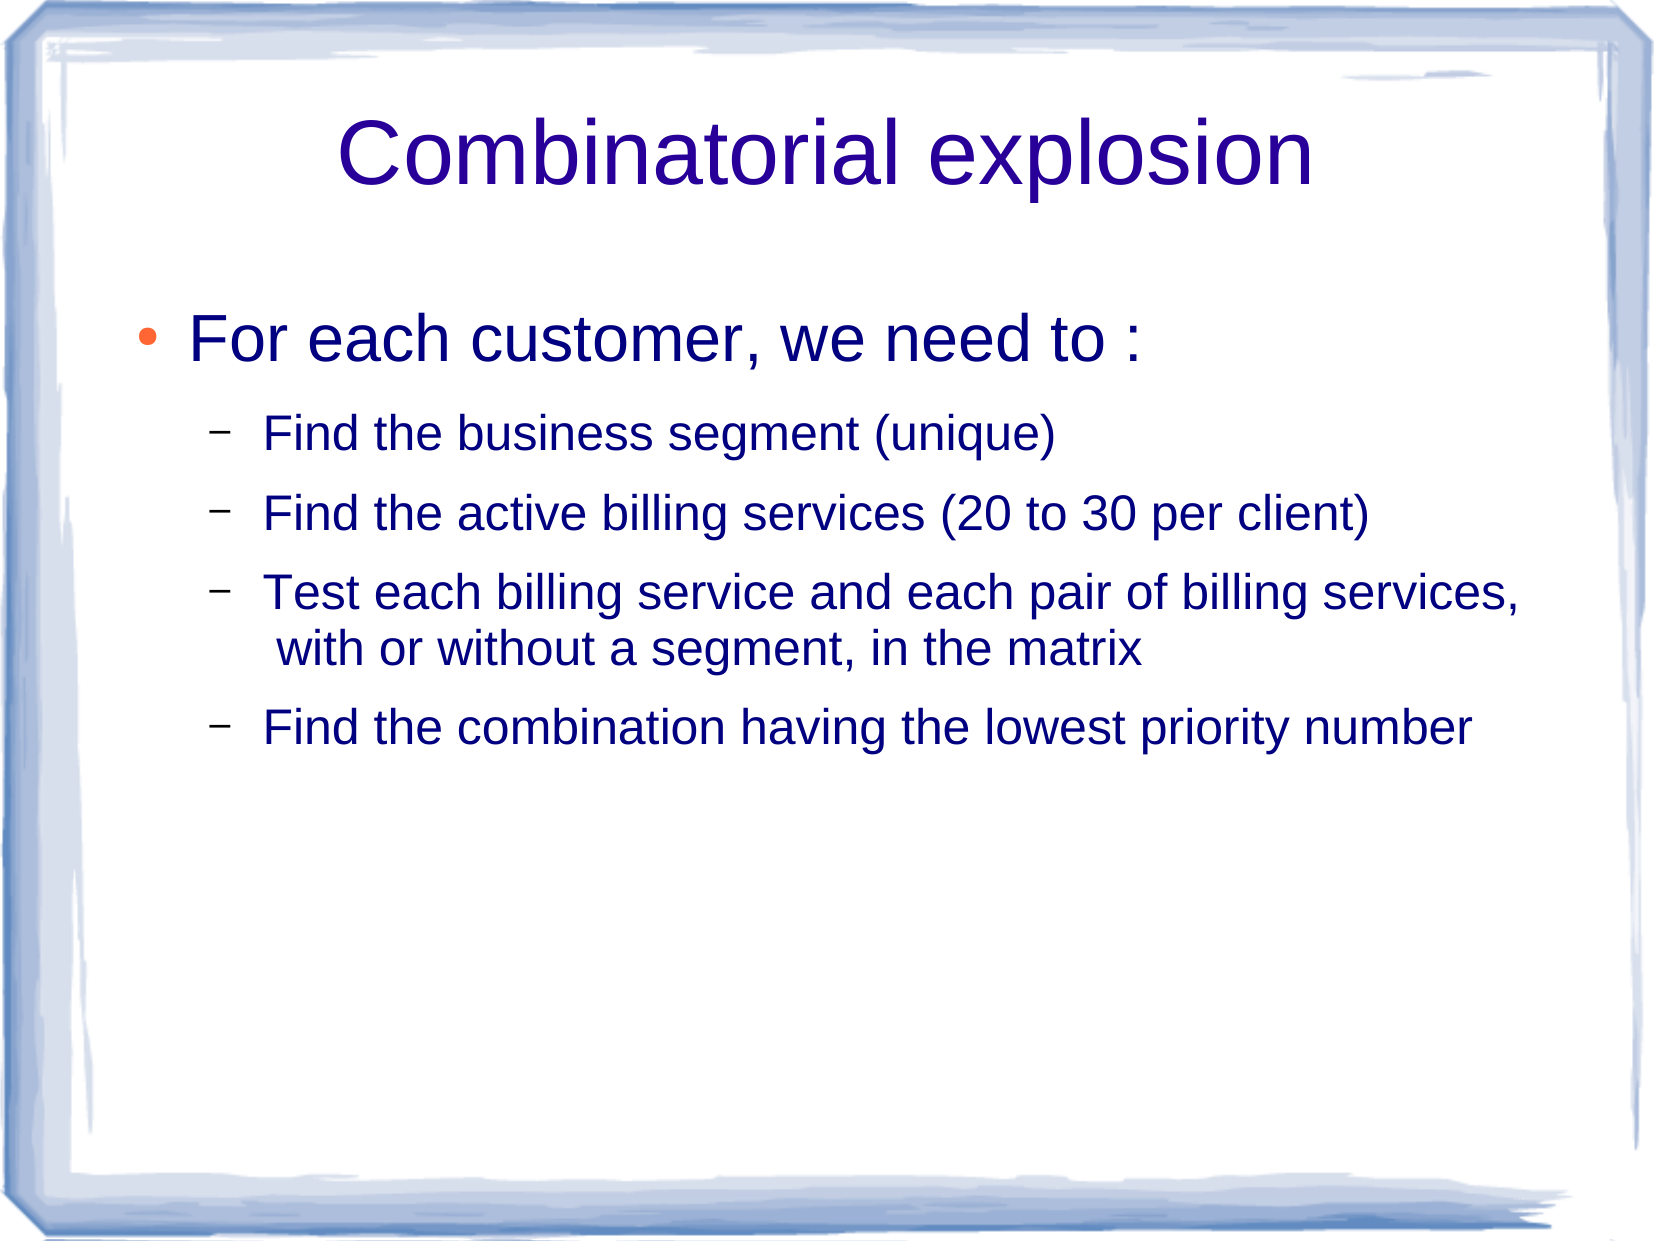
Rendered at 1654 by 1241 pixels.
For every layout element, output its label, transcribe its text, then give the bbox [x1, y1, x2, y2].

picture [0, 0, 1654, 1241]
title Combinatorial explosion [82, 49, 1571, 257]
list For each customer, we need to : Find the business segment (unique) Find the active billing services (20 to 30 per client) Test each billing service and each pair of billing services, with or without a segment, in the matrix Find the combination having the lowest priority number [118, 301, 1571, 1098]
